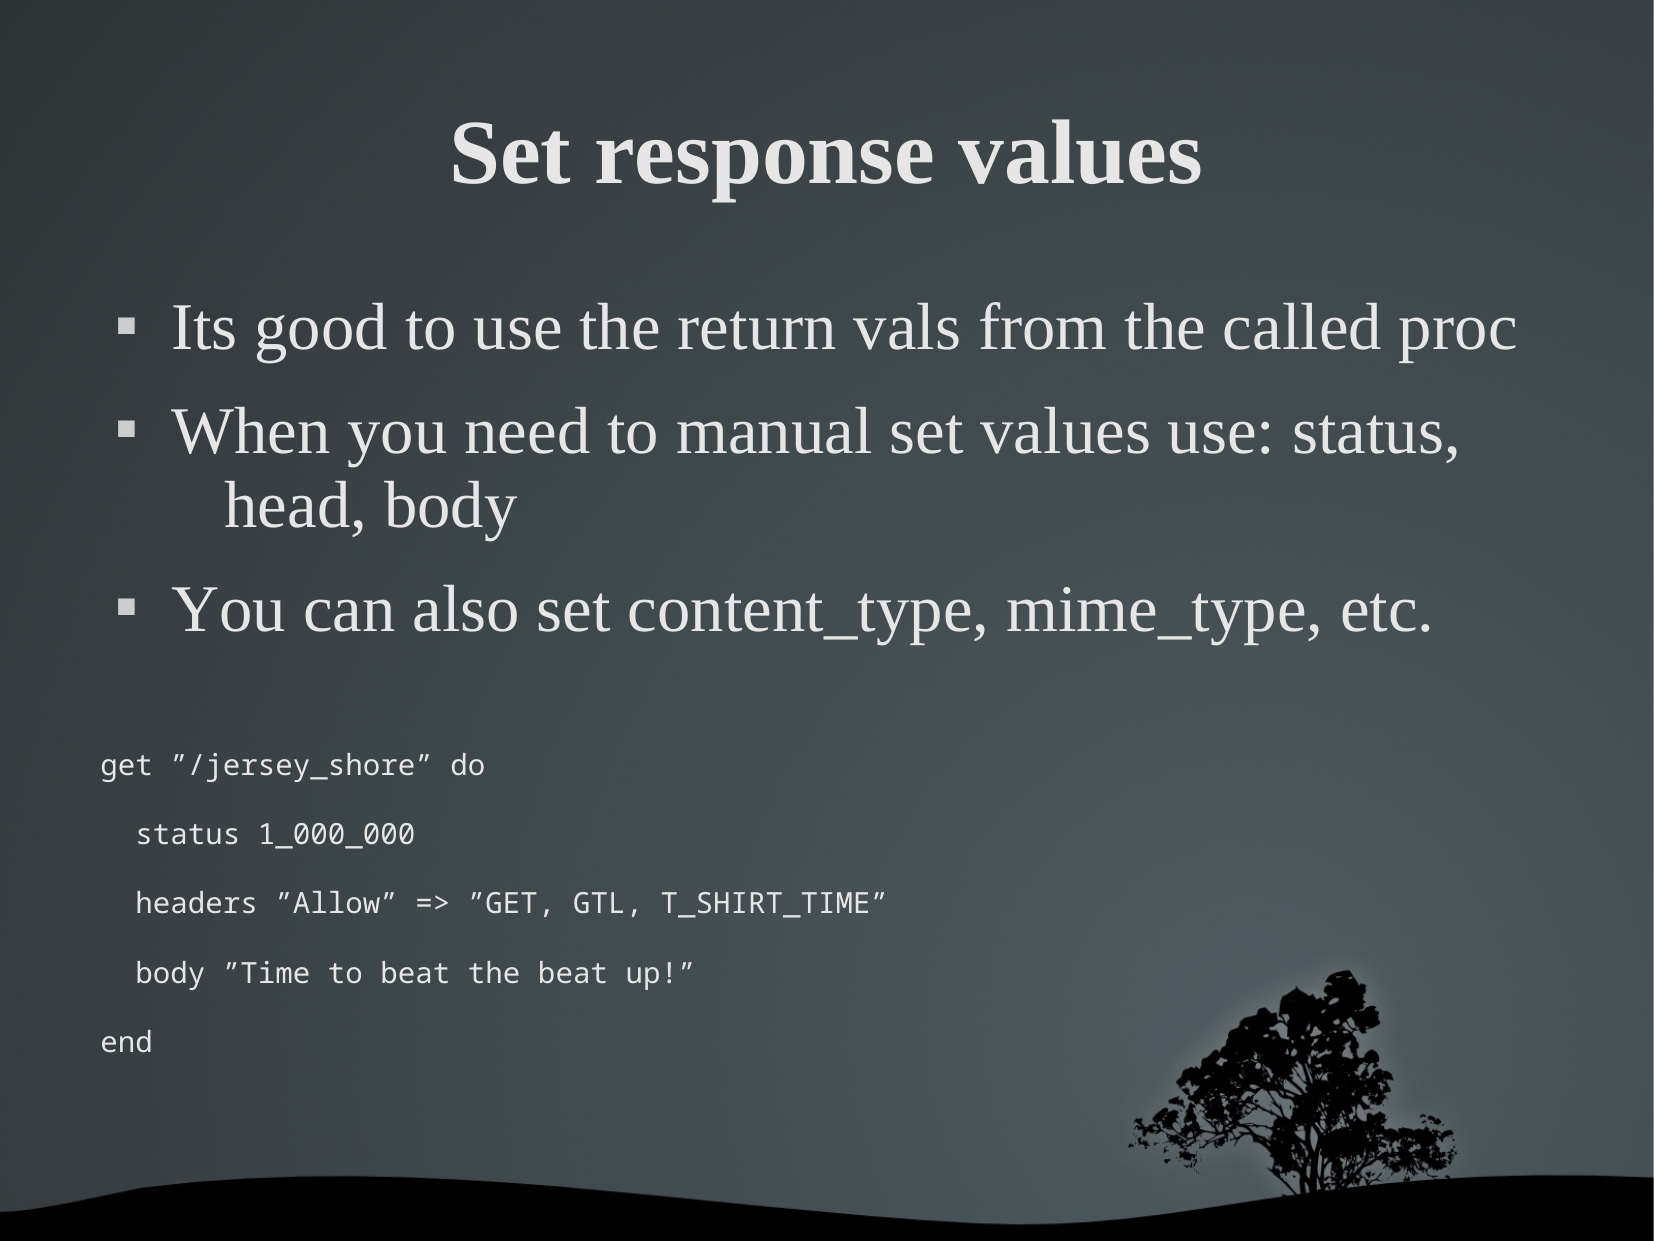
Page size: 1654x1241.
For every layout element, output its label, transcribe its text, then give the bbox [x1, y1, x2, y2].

list Its good to use the return vals from the called proc When you need to manual set values use: status, head, body You can also set content_type, mime_type, etc. get ”/jersey_shore” do status 1_000_000 headers ”Allow” => ”GET, GTL, T_SHIRT_TIME” body ”Time to beat the beat up!” end [82, 290, 1571, 1109]
title Set response values [82, 49, 1571, 257]
picture [0, 0, 1654, 1241]
